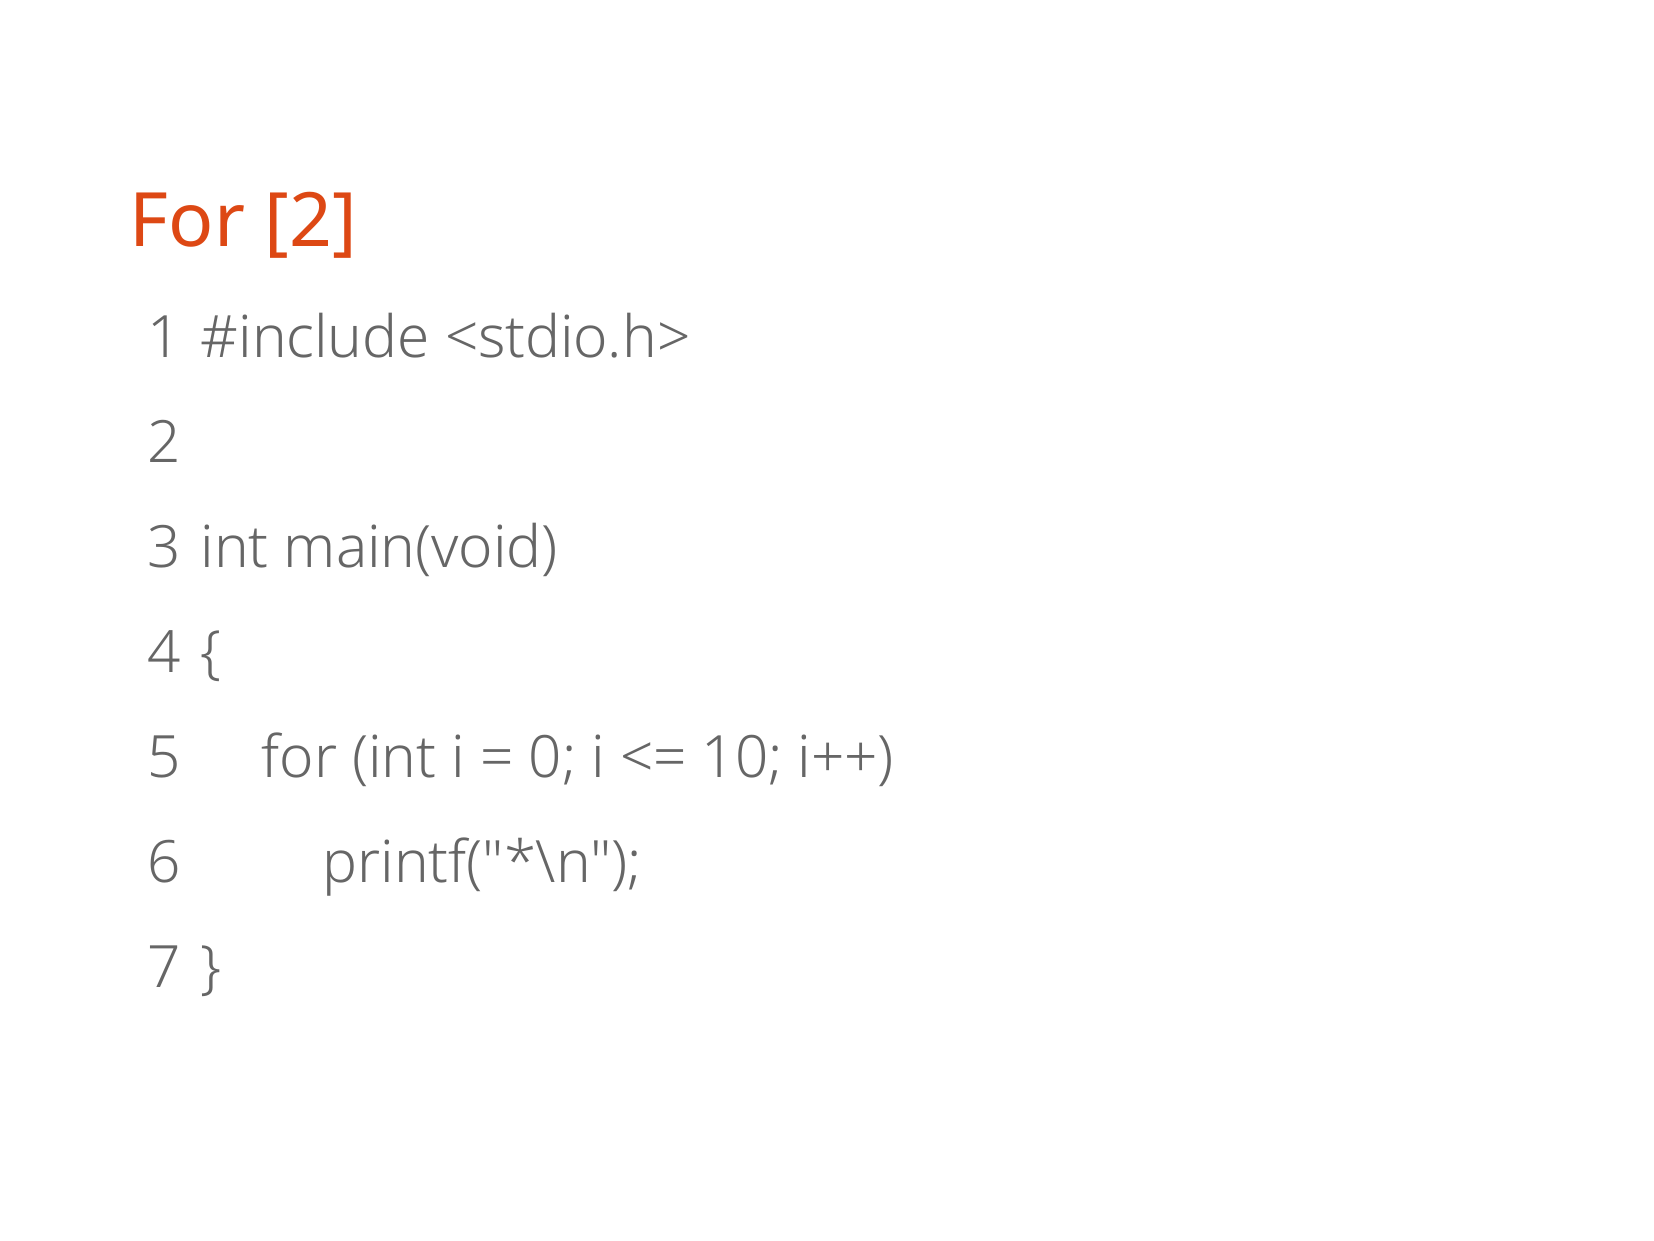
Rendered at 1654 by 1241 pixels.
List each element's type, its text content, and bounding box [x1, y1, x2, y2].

title For [2] [129, 153, 1518, 281]
list #include <stdio.h> int main(void) { for (int i = 0; i <= 10; i++) printf("*\n"); } [129, 295, 1518, 1010]
